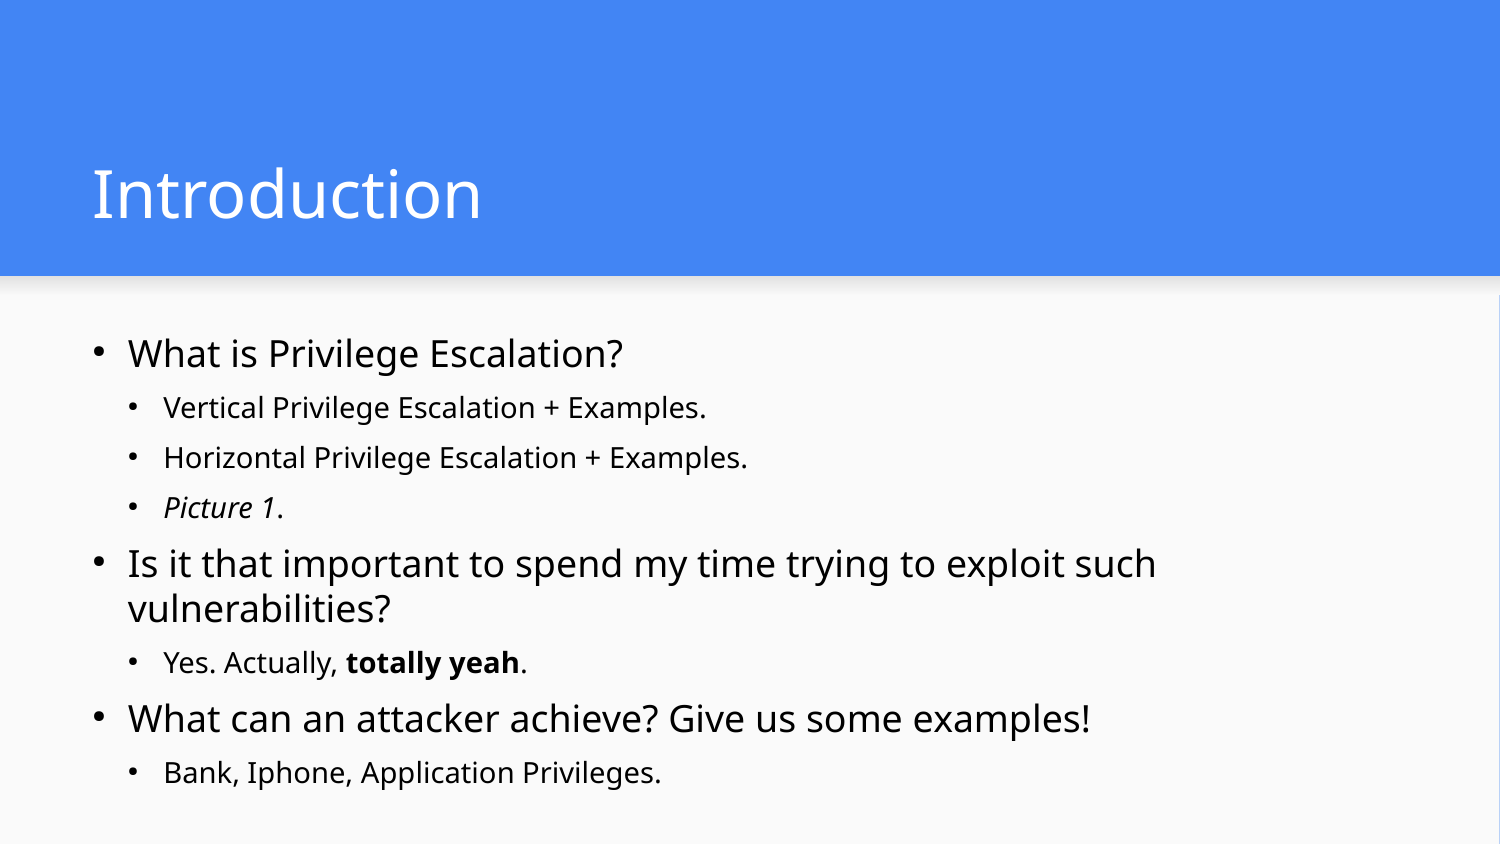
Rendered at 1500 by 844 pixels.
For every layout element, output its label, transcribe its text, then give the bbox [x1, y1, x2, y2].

title Introduction [77, 121, 1427, 248]
list What is Privilege Escalation? Vertical Privilege Escalation + Examples. Horizontal Privilege Escalation + Examples. Picture 1. Is it that important to spend my time trying to exploit such vulnerabilities? Yes. Actually, totally yeah. What can an attacker achieve? Give us some examples! Bank, Iphone, Application Privileges. [77, 314, 1427, 760]
